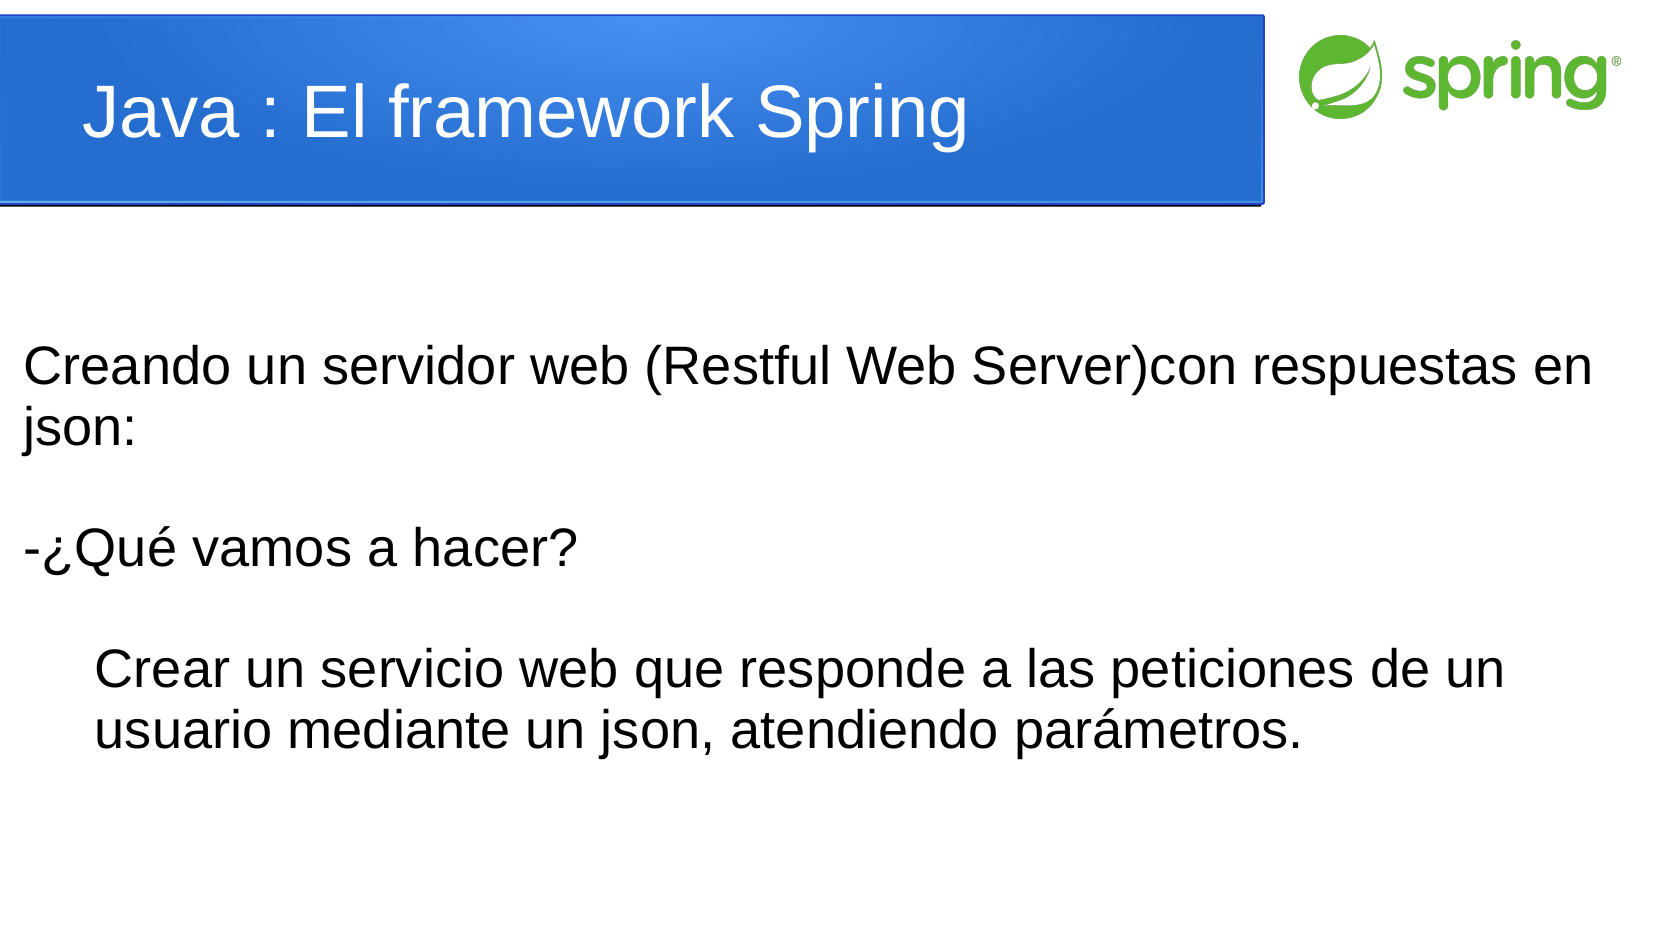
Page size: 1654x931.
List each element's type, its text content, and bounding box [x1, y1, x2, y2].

subtitle Creando un servidor web (Restful Web Server)con respuestas en json: -¿Qué vamos a hacer? Crear un servicio web que responde a las peticiones de un usuario mediante un json, atendiendo parámetros. [23, 184, 1642, 931]
title Java : El framework Spring [82, 35, 1235, 184]
picture [1299, 35, 1621, 119]
